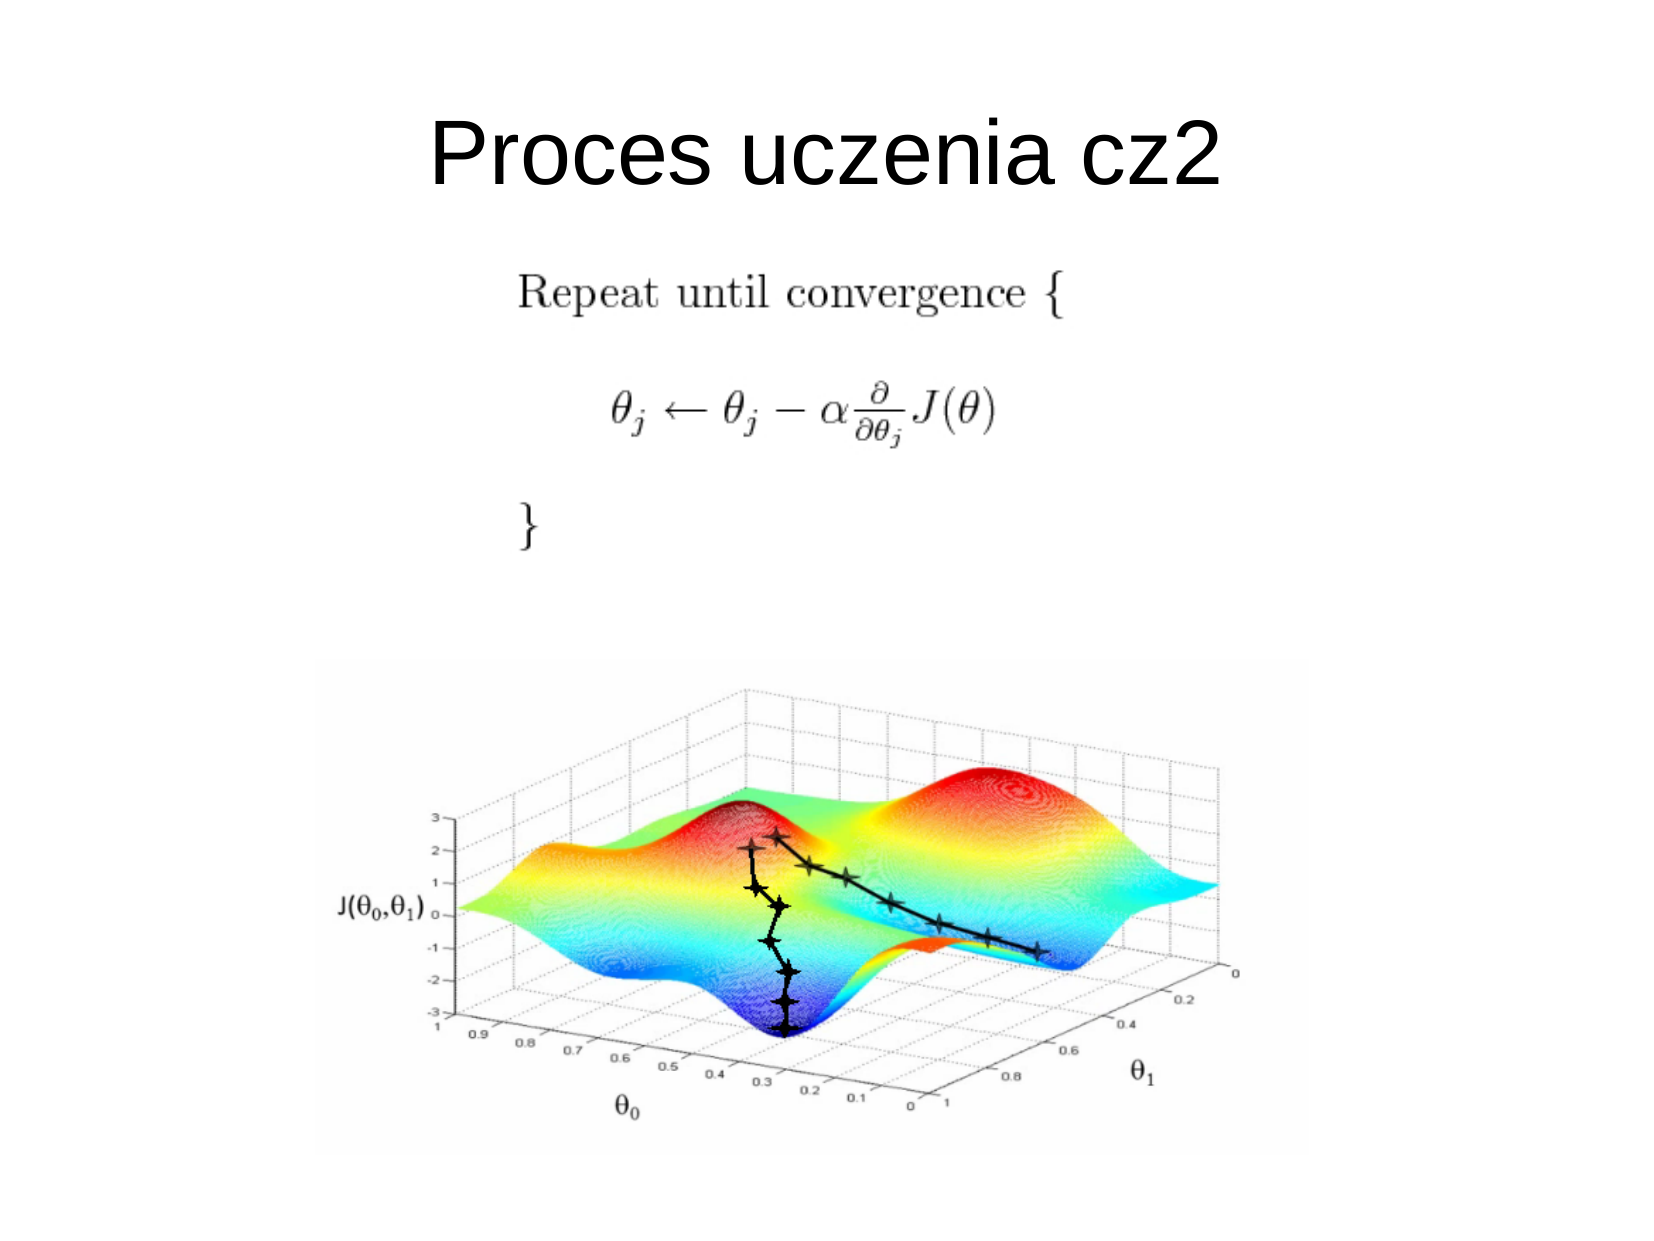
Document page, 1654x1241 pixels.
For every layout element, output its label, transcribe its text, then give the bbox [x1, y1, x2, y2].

title Proces uczenia cz2 [82, 49, 1571, 257]
picture [510, 269, 1081, 556]
picture [315, 659, 1309, 1156]
